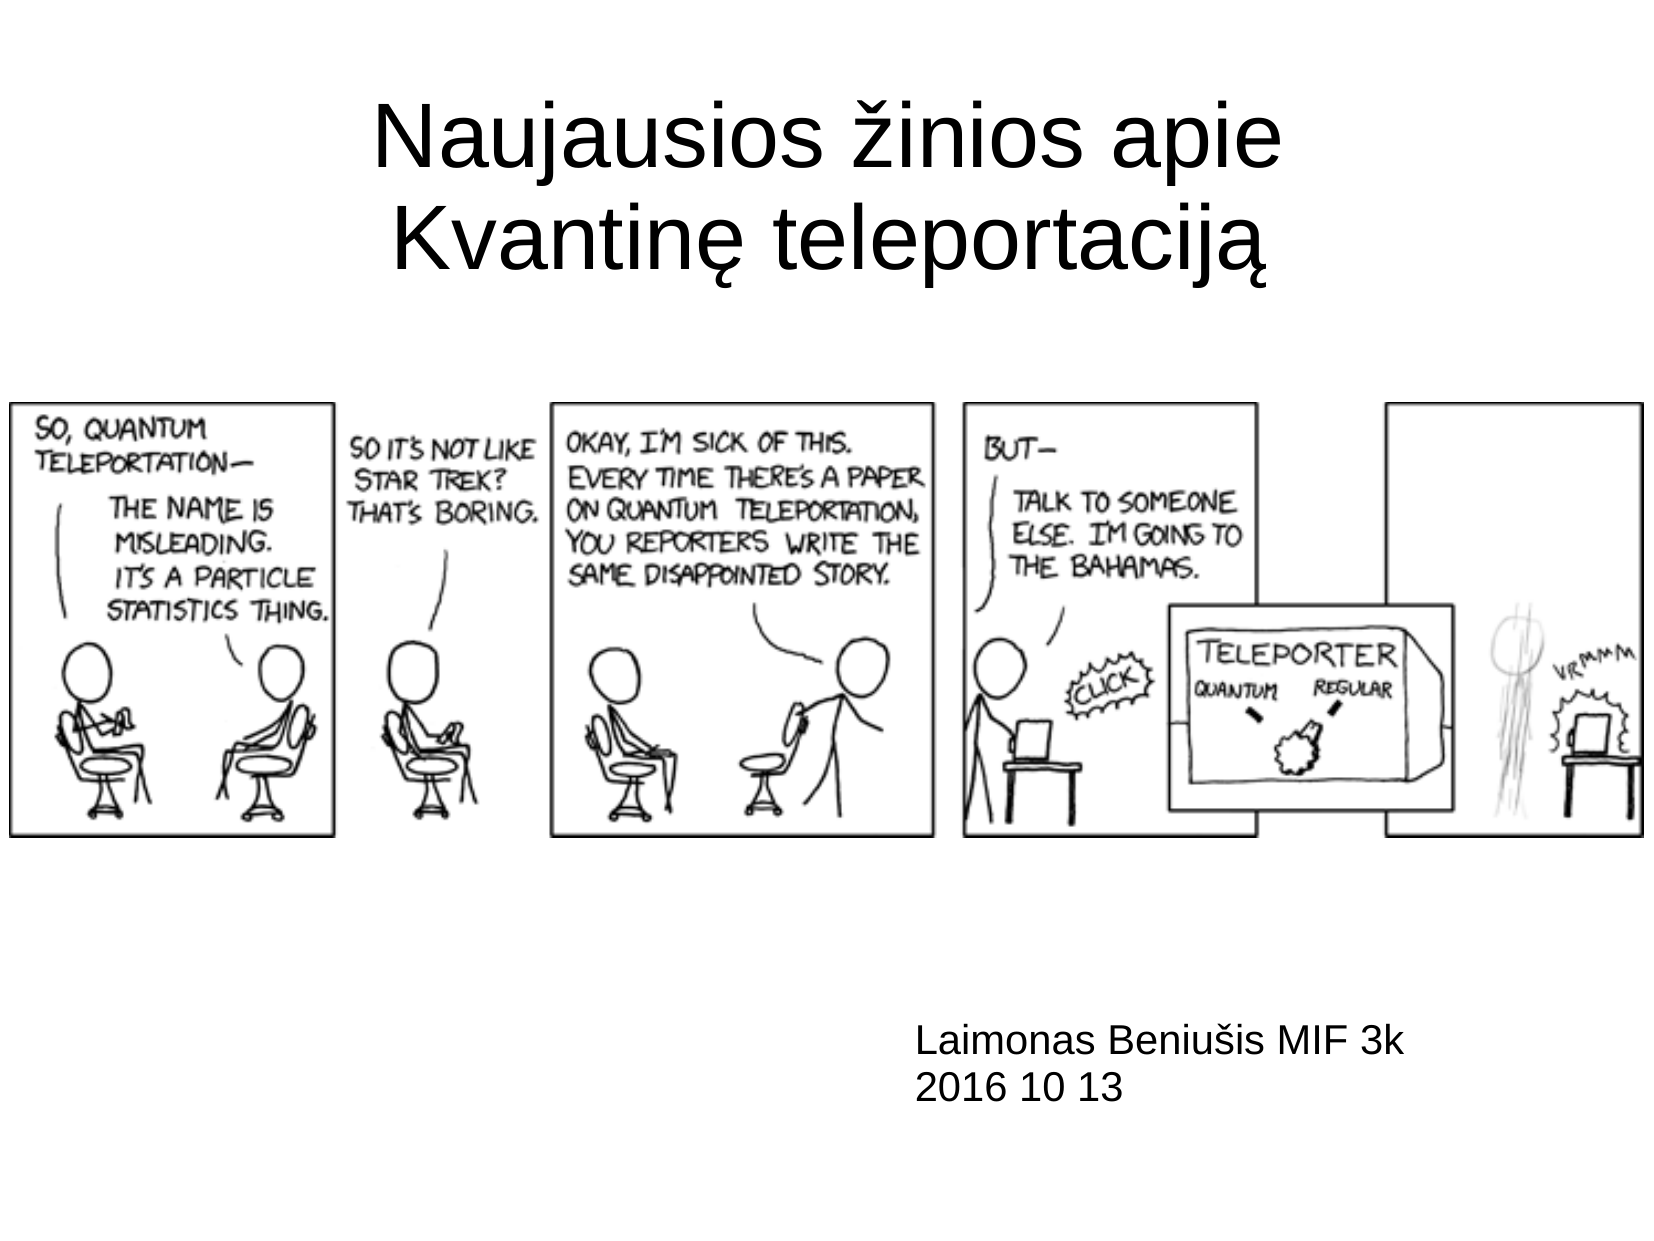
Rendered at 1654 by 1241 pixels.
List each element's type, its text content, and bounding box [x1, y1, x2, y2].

title Naujausios žinios apie Kvantinę teleportaciją [84, 83, 1573, 291]
text_box Laimonas Beniušis MIF 3k 2016 10 13 [900, 1009, 1621, 1118]
picture [9, 402, 1644, 838]
